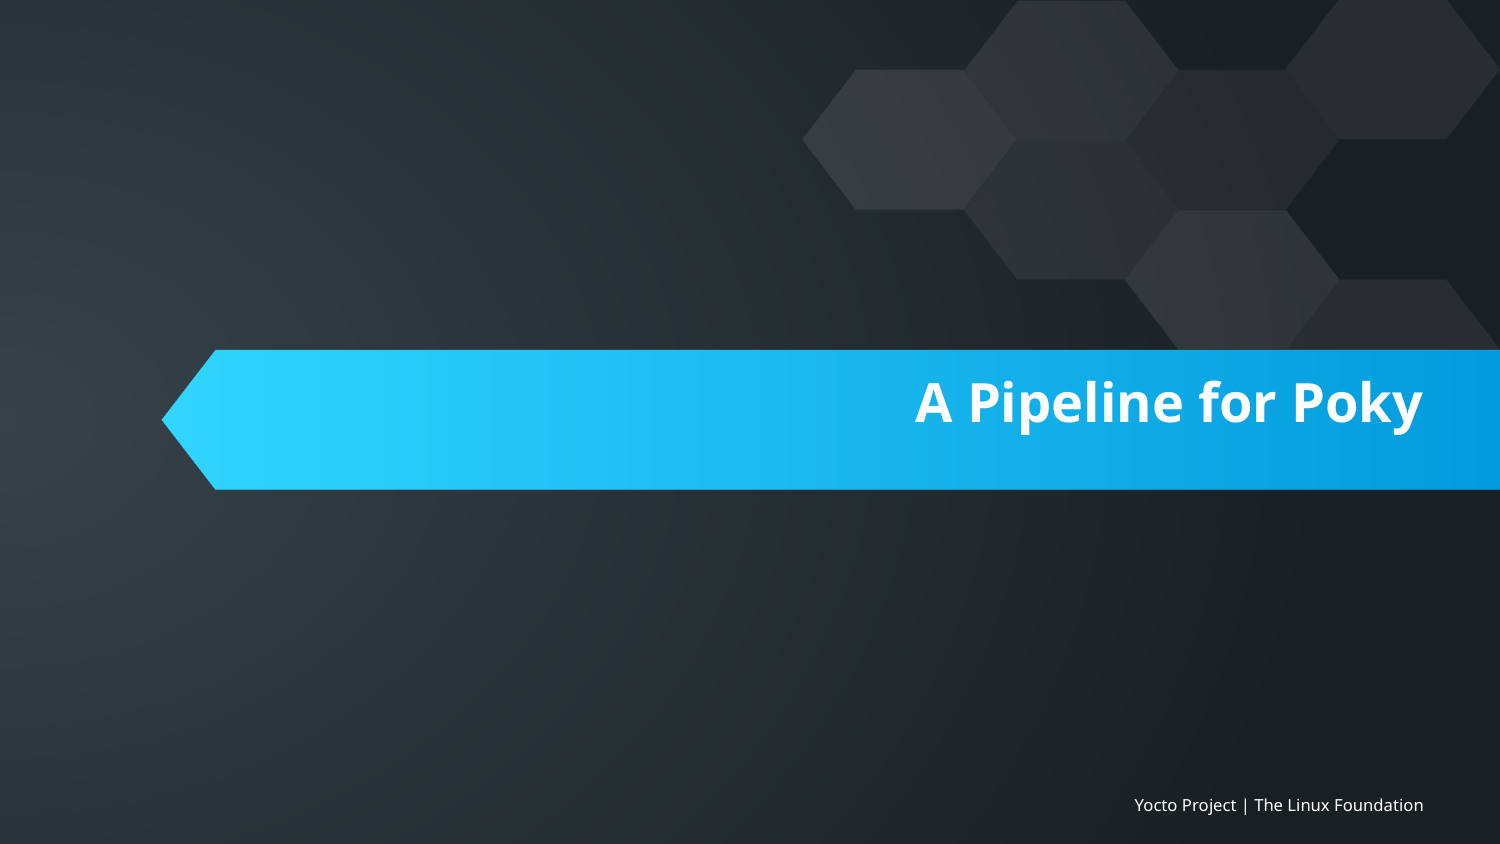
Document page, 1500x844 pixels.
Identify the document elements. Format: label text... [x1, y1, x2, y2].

picture [0, 0, 1500, 844]
title A Pipeline for Poky [300, 368, 1424, 476]
